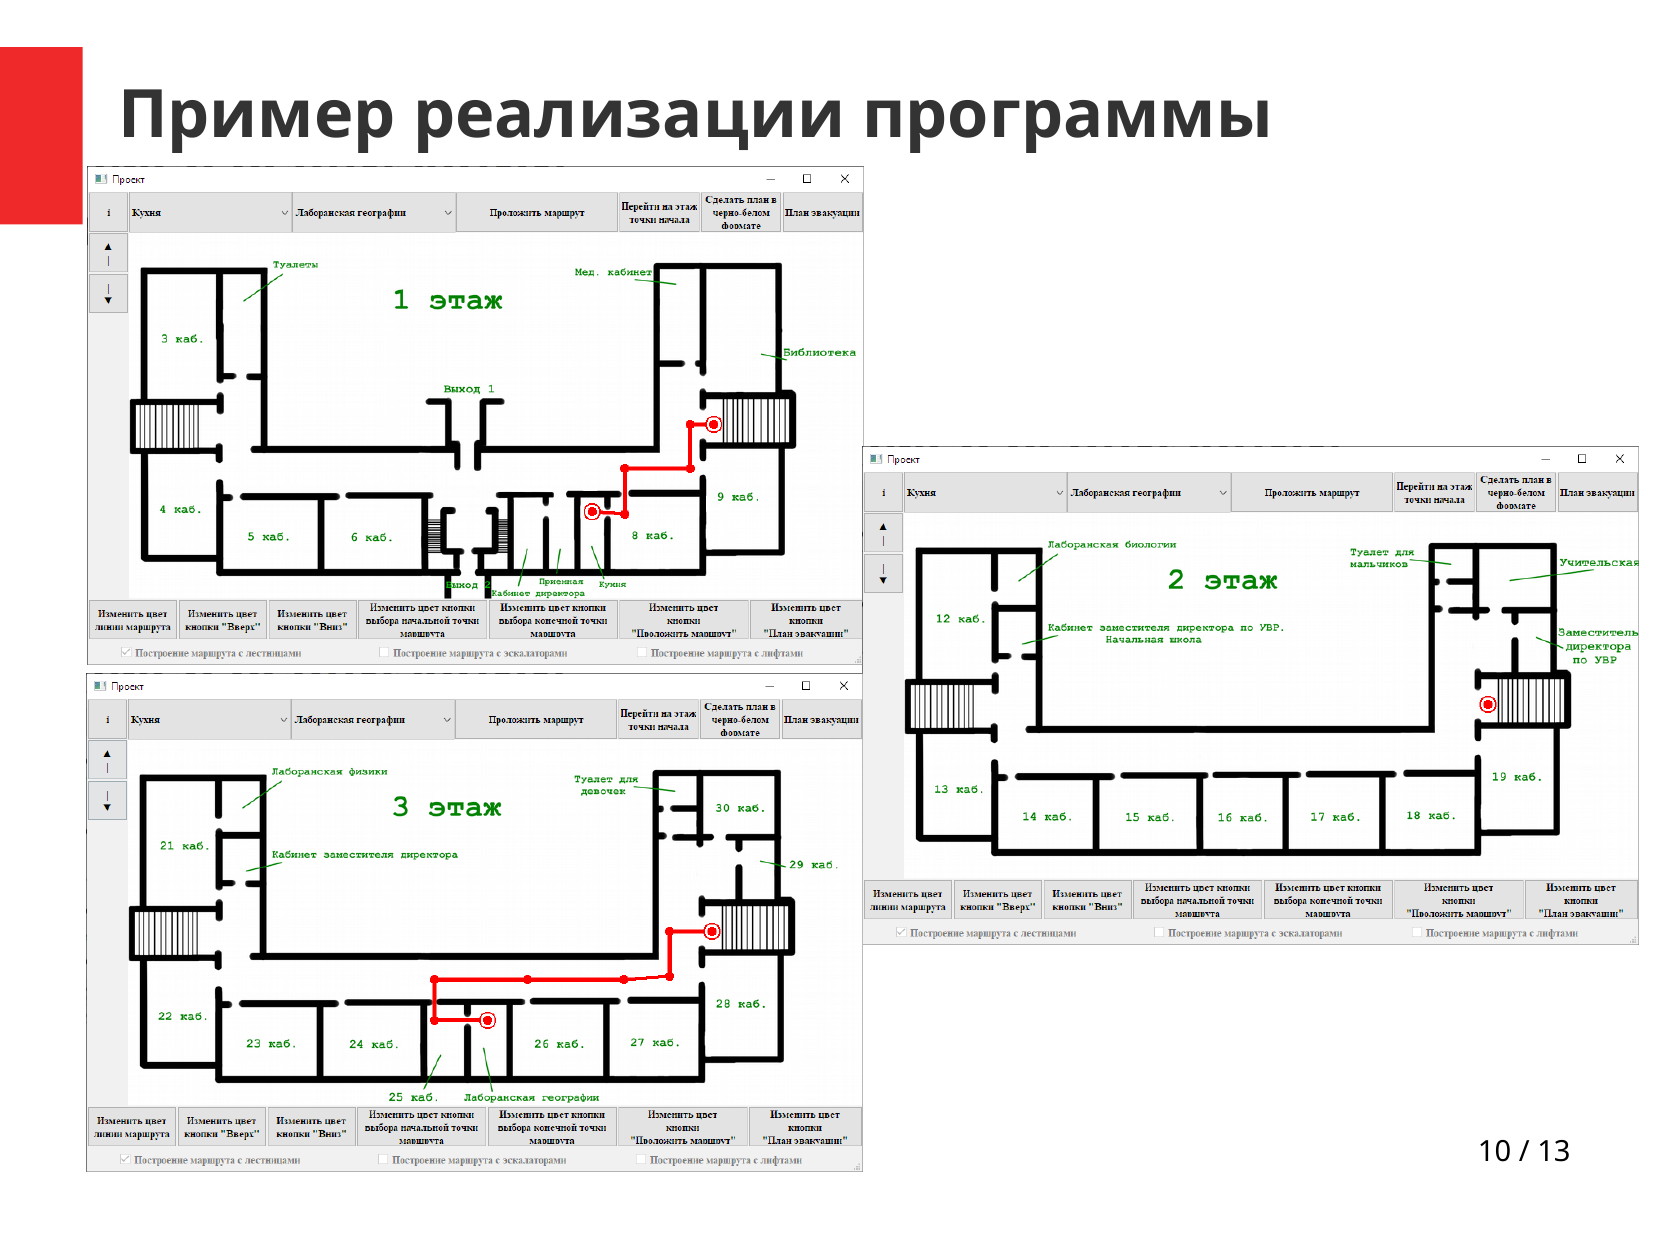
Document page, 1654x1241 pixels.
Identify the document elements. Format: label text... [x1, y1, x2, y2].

title Пример реализации программы [118, 0, 1571, 237]
picture [86, 166, 1639, 1172]
